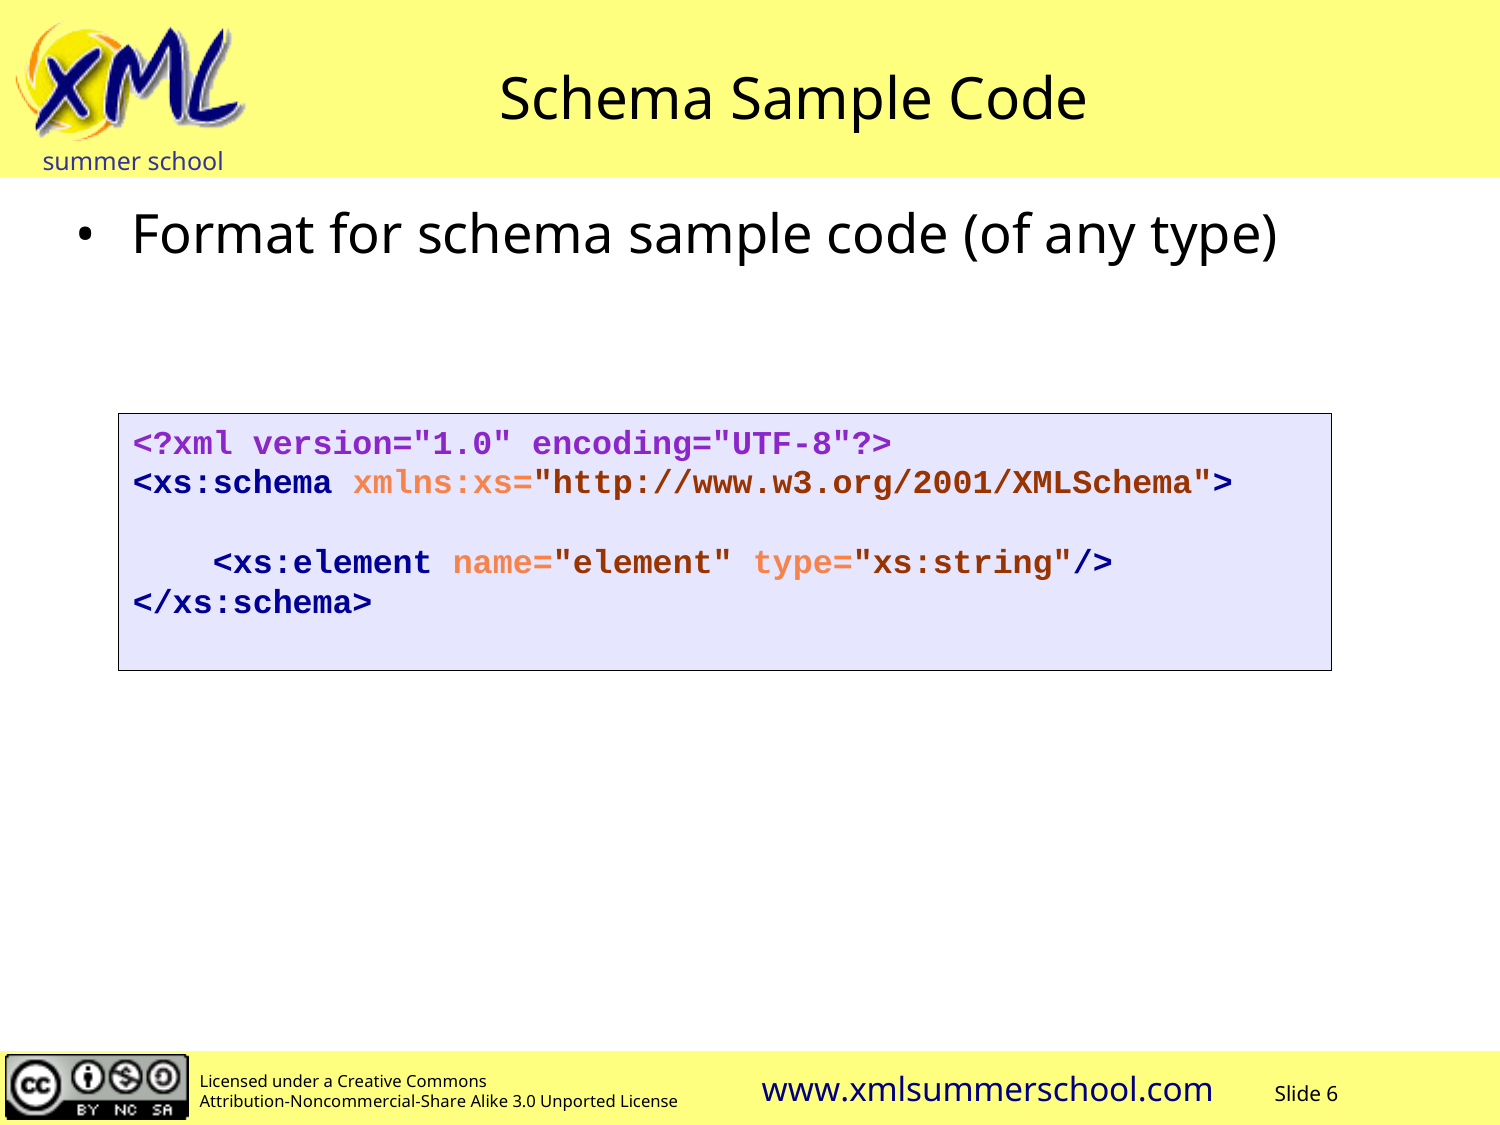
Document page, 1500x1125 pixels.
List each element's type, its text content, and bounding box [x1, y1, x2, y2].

text_box <?xml version="1.0" encoding="UTF-8"?> <xs:schema xmlns:xs="http://www.w3.org/2001/XMLSchema"> <xs:element name="element" type="xs:string"/> </xs:schema> [118, 413, 1332, 671]
picture [5, 1054, 189, 1120]
picture [0, 0, 254, 150]
list Format for schema sample code (of any type) [75, 195, 1426, 325]
title Schema Sample Code [281, 38, 1306, 155]
